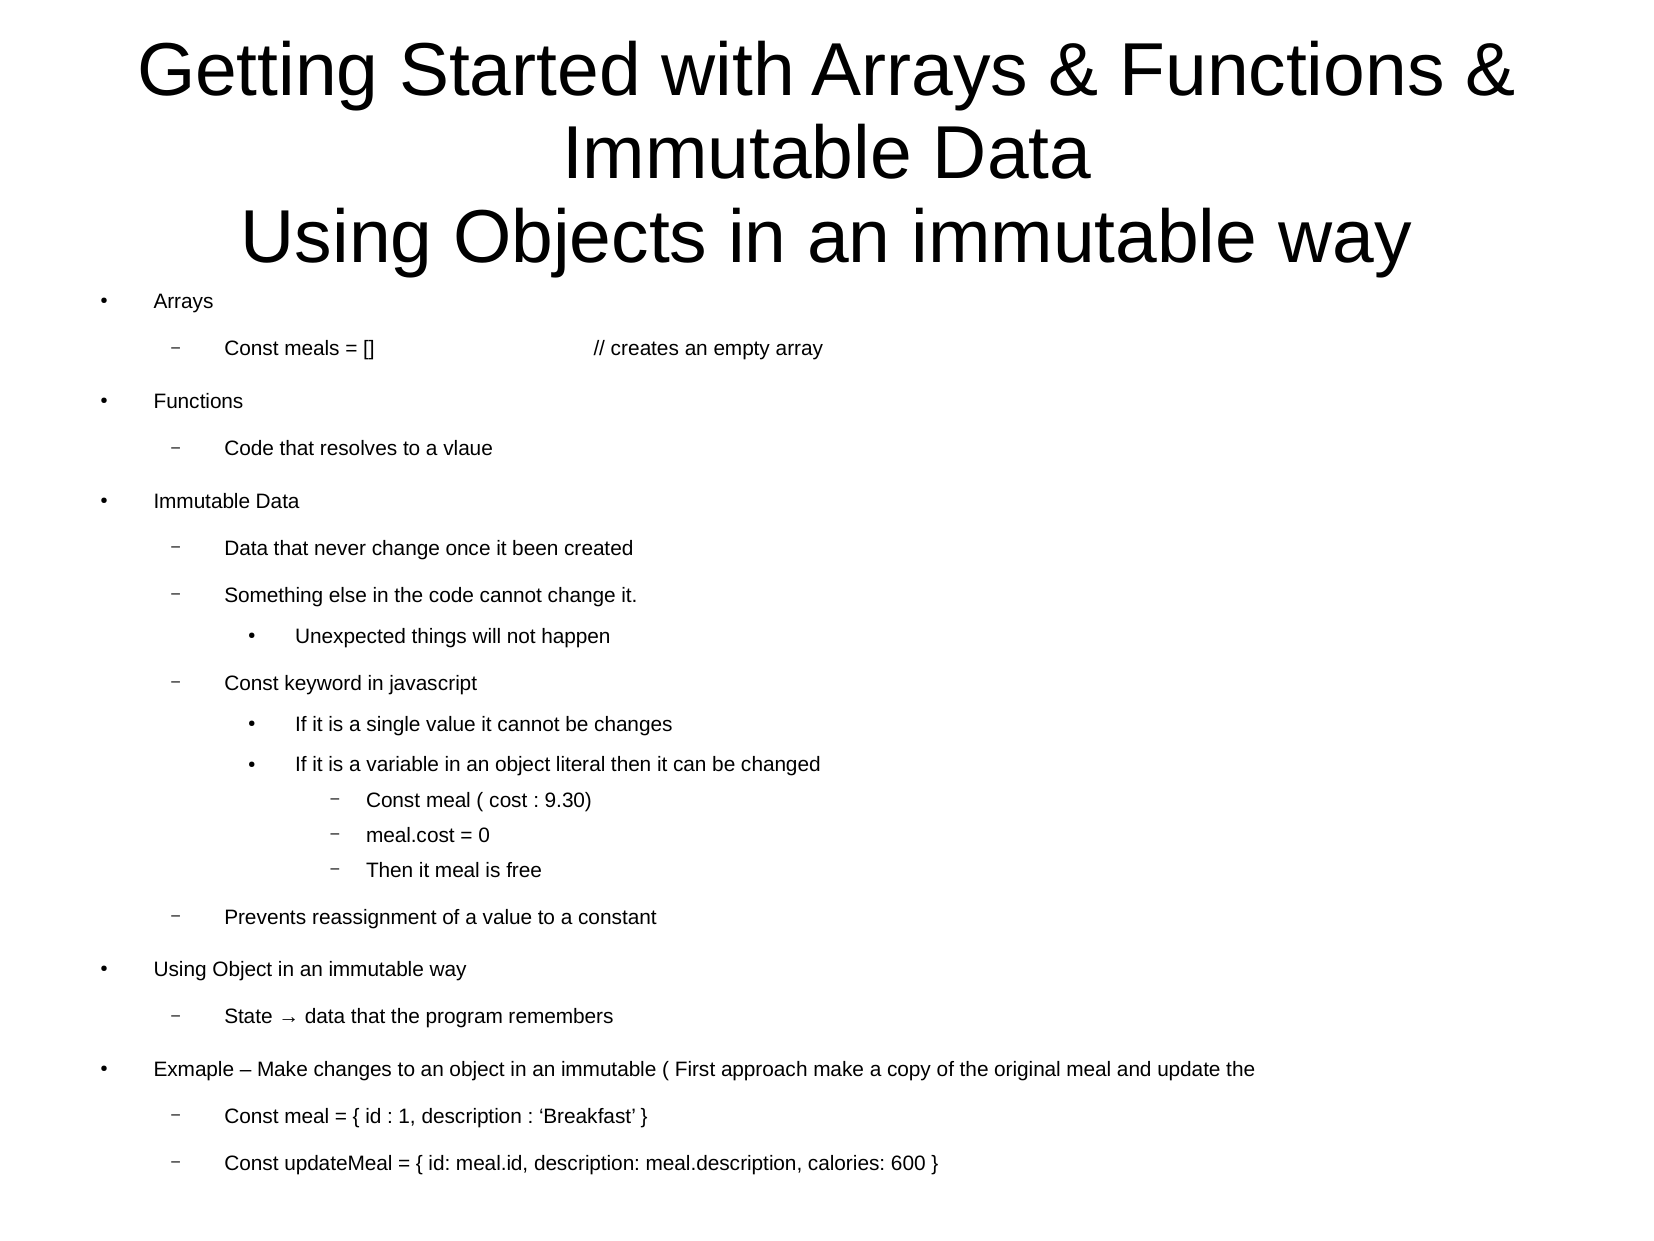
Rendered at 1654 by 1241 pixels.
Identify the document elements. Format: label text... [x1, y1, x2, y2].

list Arrays Const meals = [] // creates an empty array Functions Code that resolves to a vlaue Immutable Data Data that never change once it been created Something else in the code cannot change it. Unexpected things will not happen Const keyword in javascript If it is a single value it cannot be changes If it is a variable in an object literal then it can be changed Const meal ( cost : 9.30) meal.cost = 0 Then it meal is free Prevents reassignment of a value to a constant Using Object in an immutable way State → data that the program remembers Exmaple – Make changes to an object in an immutable ( First approach make a copy of the original meal and update the Const meal = { id : 1, description : ‘Breakfast’ } Const updateMeal = { id: meal.id, description: meal.description, calories: 600 } [82, 290, 1571, 1229]
title Getting Started with Arrays & Functions & Immutable Data Using Objects in an immutable way [82, 27, 1571, 279]
